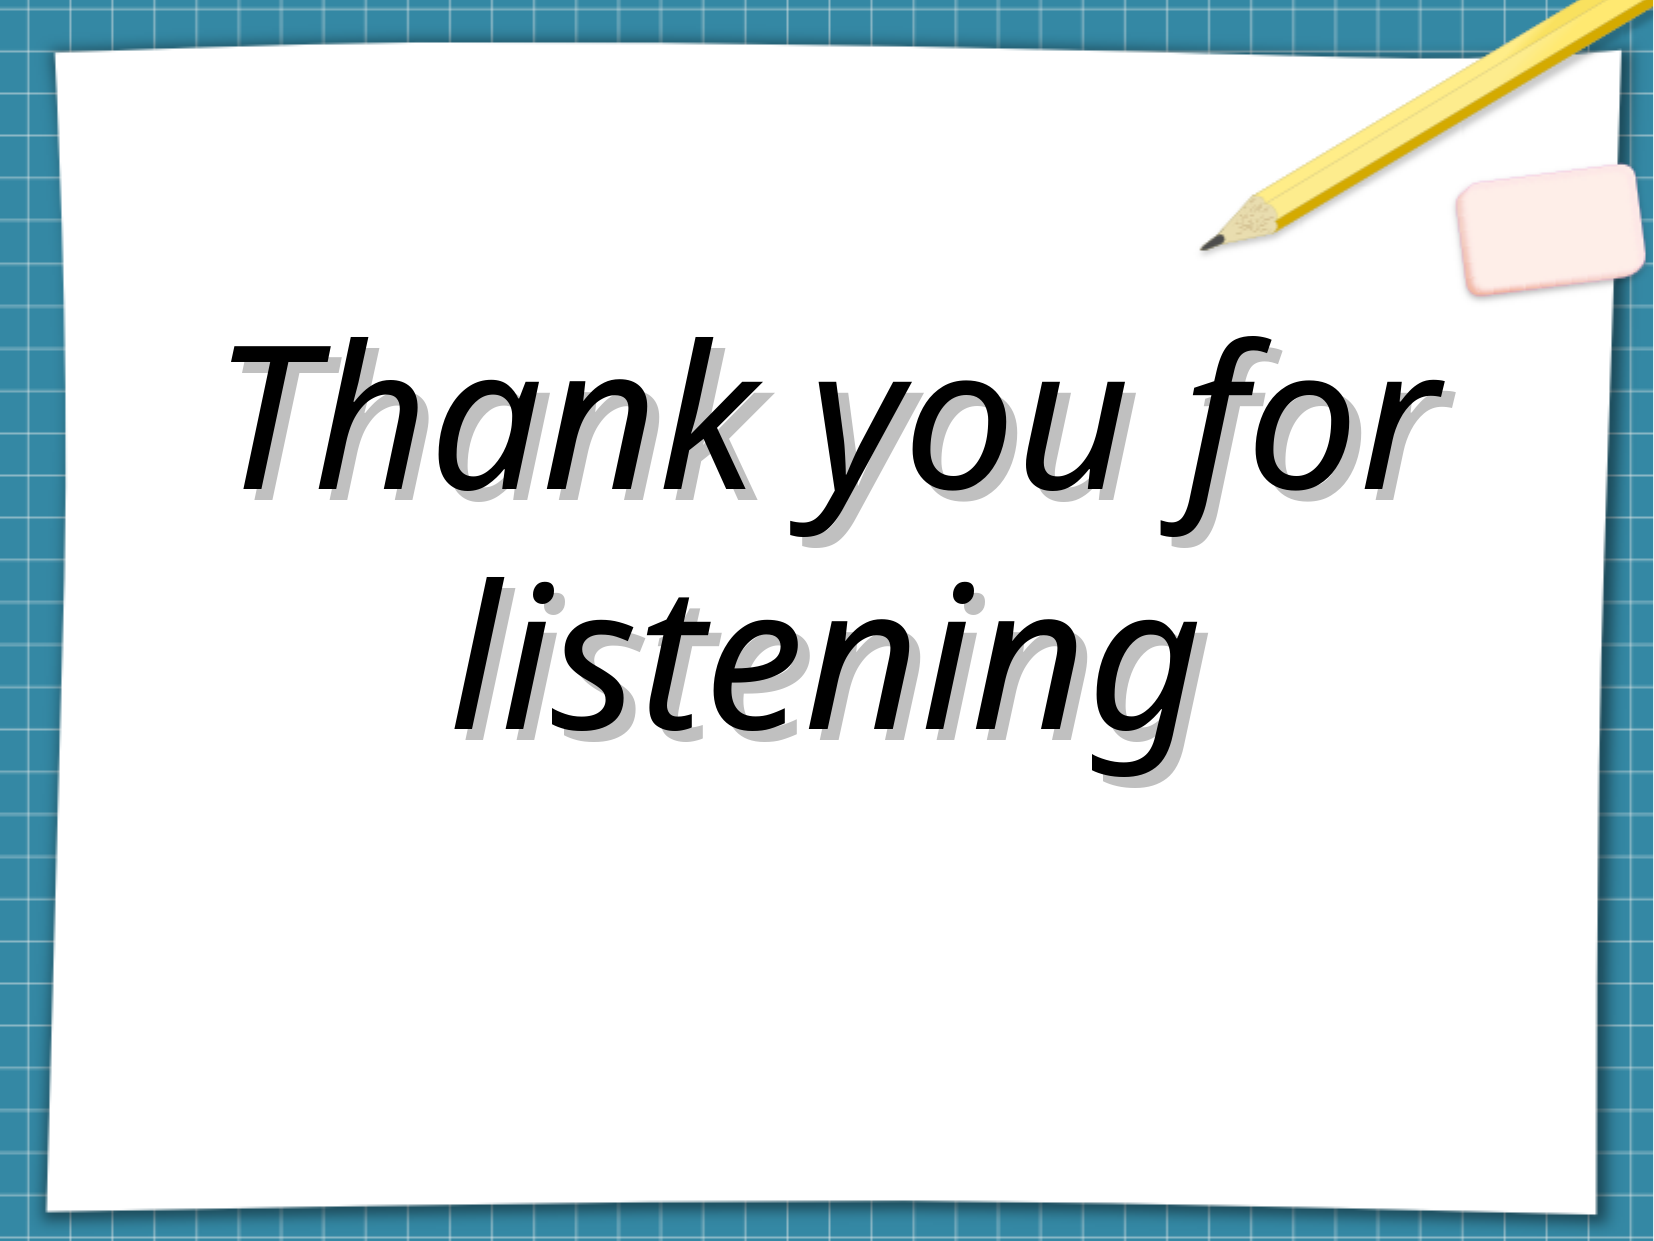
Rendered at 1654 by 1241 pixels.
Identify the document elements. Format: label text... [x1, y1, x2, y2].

subtitle Thank you for listening [82, 49, 1571, 1010]
